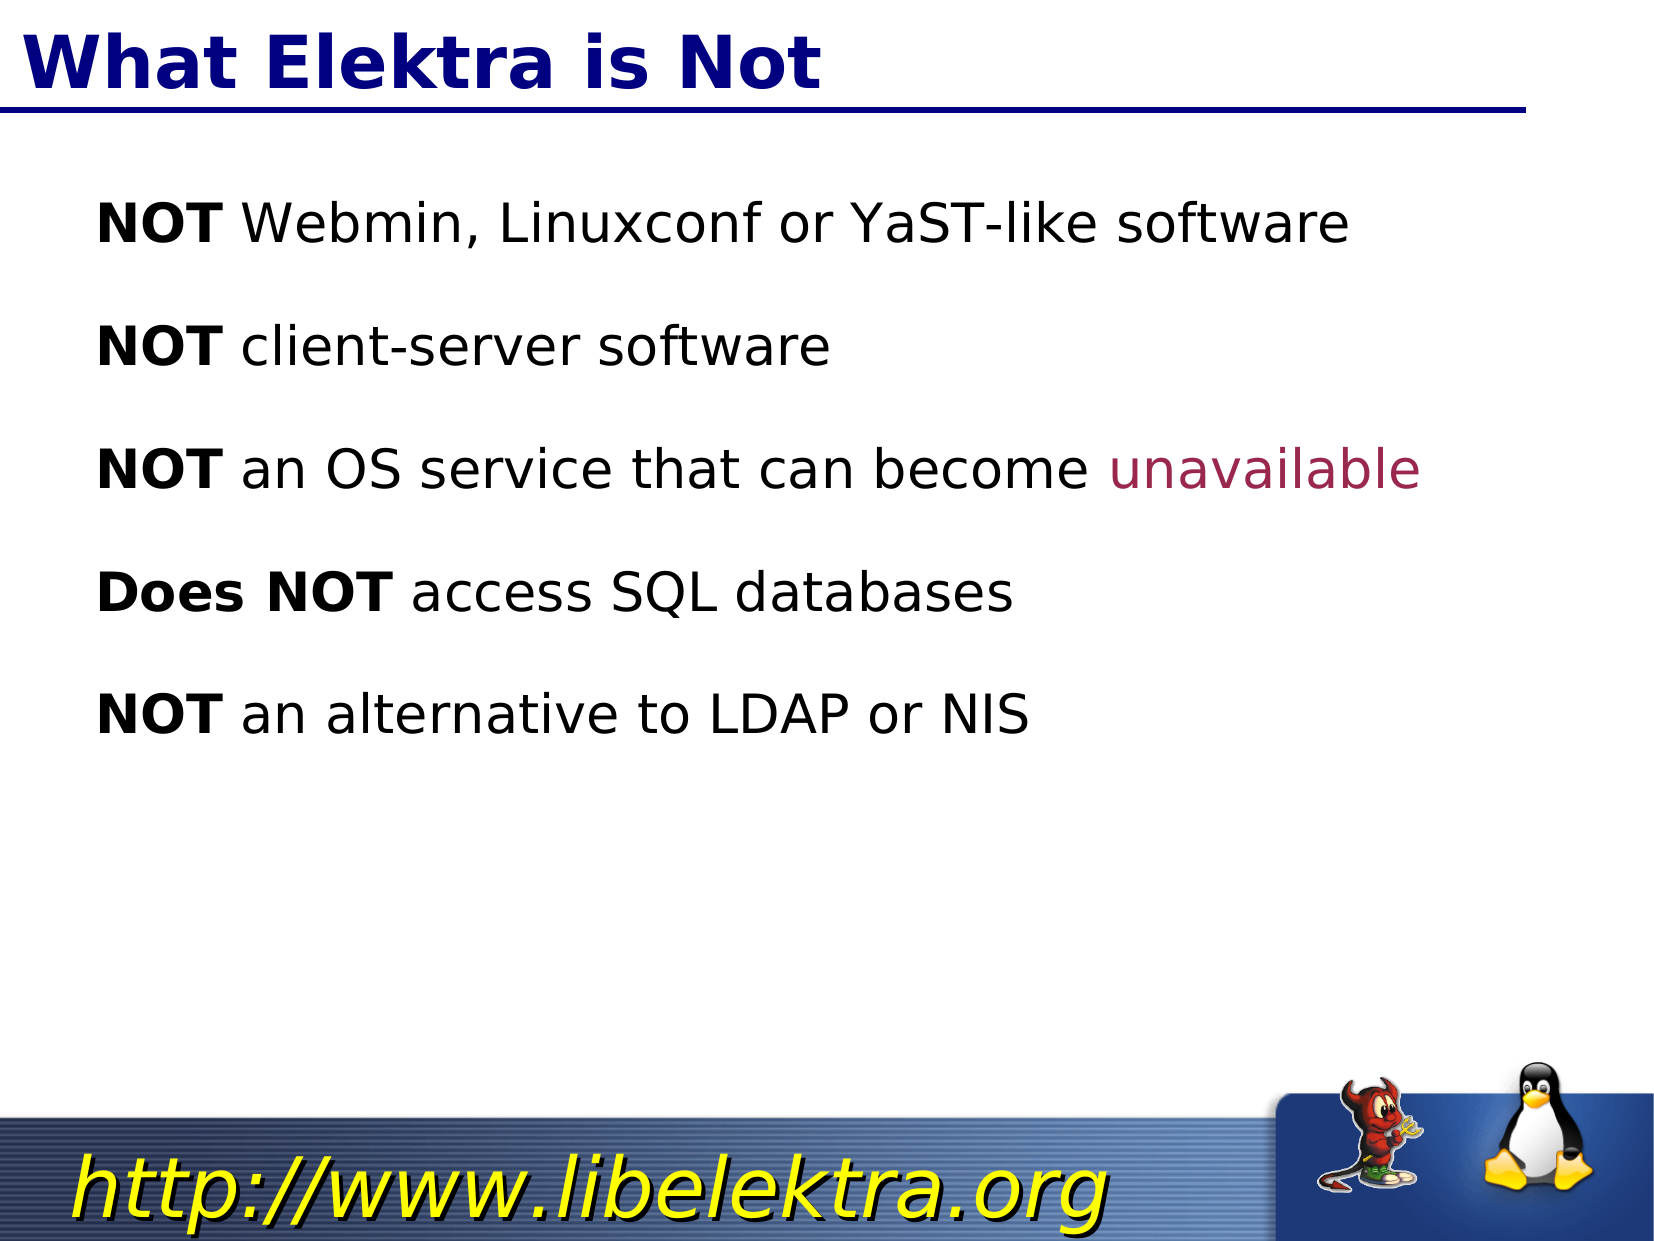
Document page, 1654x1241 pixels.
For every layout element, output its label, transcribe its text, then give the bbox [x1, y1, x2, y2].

text_box What Elektra is Not [21, 14, 1611, 110]
list NOT Webmin, Linuxconf or YaST-like software NOT client-server software NOT an OS service that can become unavailable Does NOT access SQL databases NOT an alternative to LDAP or NIS [80, 180, 1618, 779]
picture [0, 1061, 1654, 1241]
